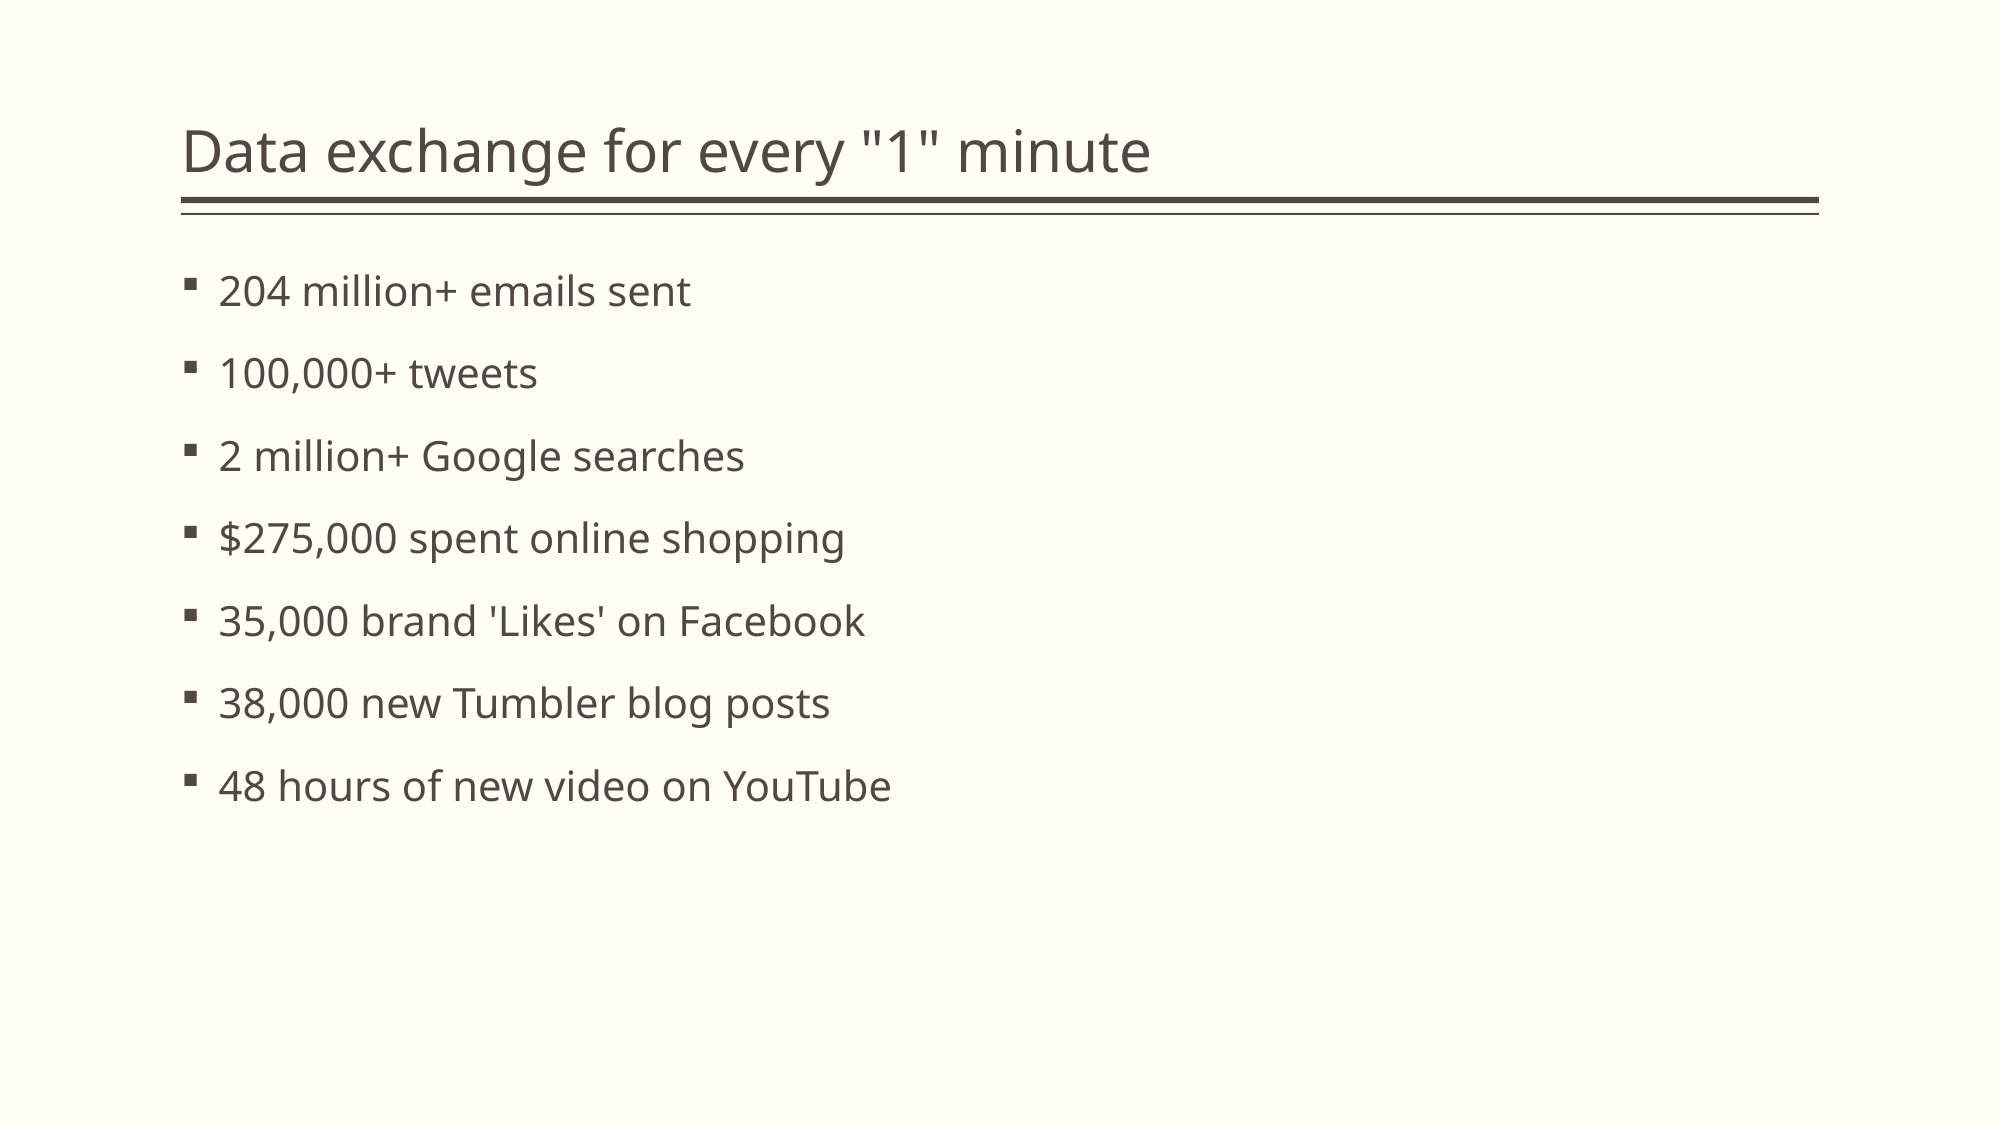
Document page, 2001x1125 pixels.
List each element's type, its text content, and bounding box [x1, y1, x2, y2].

list 204 million+ emails sent 100,000+ tweets 2 million+ Google searches $275,000 spent online shopping 35,000 brand 'Likes' on Facebook 38,000 new Tumbler blog posts 48 hours of new video on YouTube [181, 262, 1819, 1013]
title Data exchange for every "1" minute [181, 12, 1819, 193]
